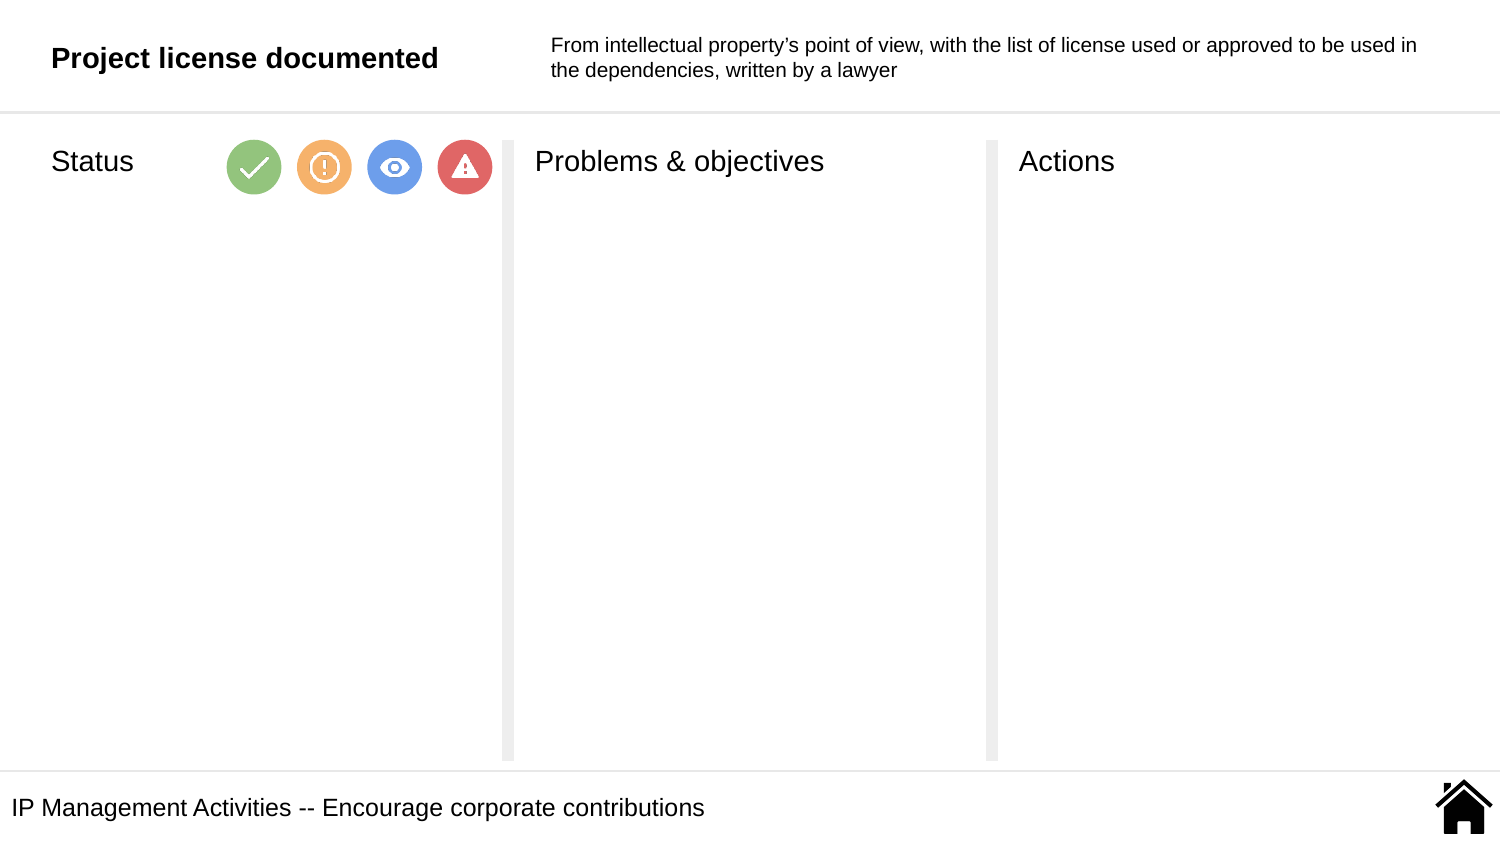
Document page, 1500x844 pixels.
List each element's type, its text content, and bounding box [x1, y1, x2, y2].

list Actions [1007, 131, 1461, 770]
picture [378, 152, 411, 184]
text_box [236, 139, 272, 146]
text_box [236, 188, 272, 195]
list From intellectual property’s point of view, with the list of license used or approved to be used in the dependencies, written by a lawyer [539, 15, 1461, 98]
title Project license documented [39, 15, 524, 98]
picture [449, 149, 481, 182]
text_box [437, 139, 493, 195]
picture [1435, 779, 1493, 834]
picture [233, 146, 275, 188]
text_box [226, 149, 233, 185]
text_box [367, 139, 423, 195]
picture [306, 148, 343, 186]
list Status [39, 131, 493, 769]
list IP Management Activities -- Encourage corporate contributions [0, 769, 1430, 844]
text_box [275, 149, 282, 185]
list Problems & objectives [523, 131, 977, 769]
text_box [296, 139, 352, 195]
